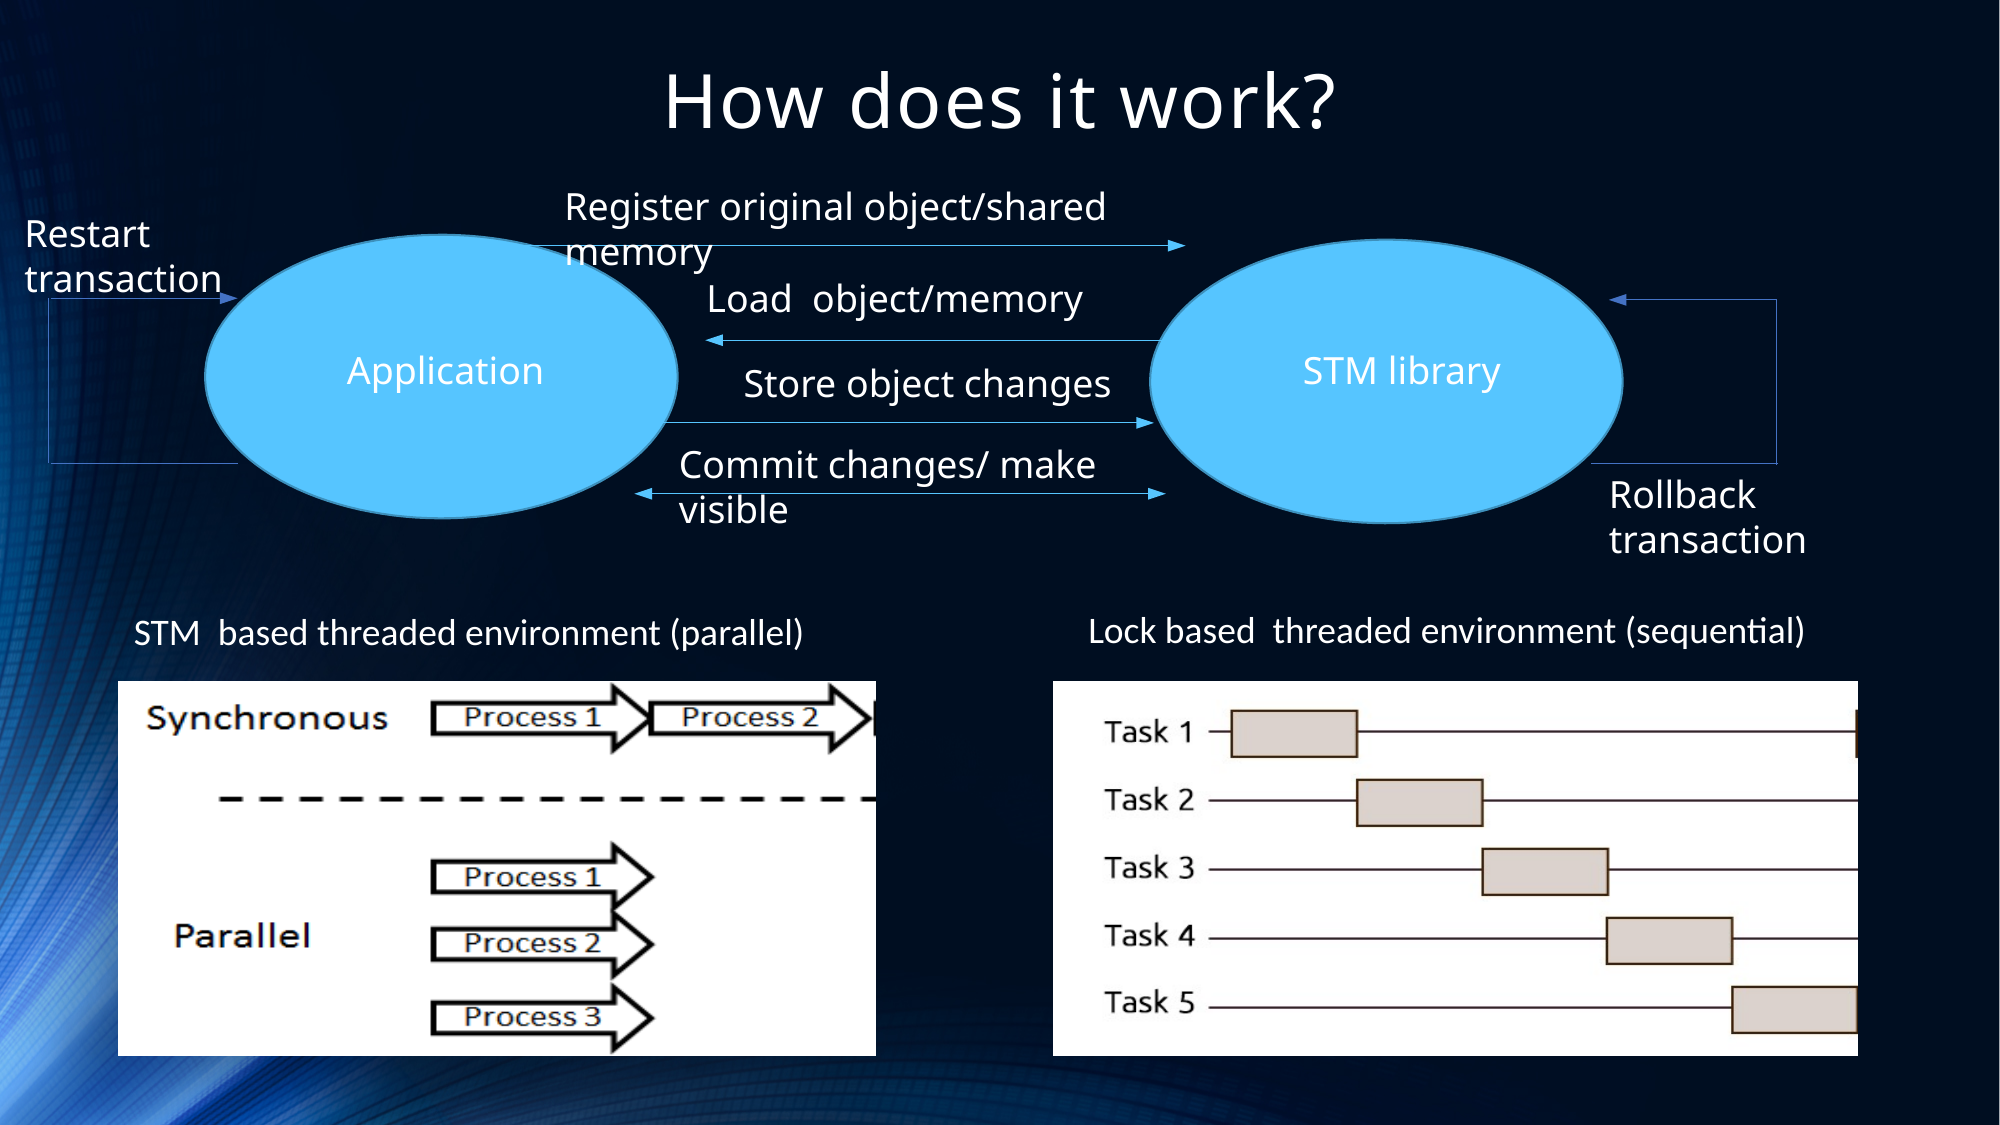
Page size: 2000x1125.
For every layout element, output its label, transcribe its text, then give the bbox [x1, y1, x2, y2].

text_box Rollback transaction [1593, 463, 1972, 524]
text_box STM library [1287, 339, 1525, 401]
text_box [1150, 239, 1623, 524]
picture [118, 681, 876, 1056]
text_box Commit changes/ make visible [663, 433, 1184, 494]
text_box Lock based threaded environment (sequential) [1073, 598, 1858, 660]
text_box Register original object/shared memory [549, 175, 1202, 237]
text_box Store object changes [728, 352, 1133, 413]
text_box Application [331, 339, 569, 401]
text_box STM based threaded environment (parallel) [118, 600, 876, 661]
text_box [205, 234, 678, 519]
text_box Load object/memory [691, 267, 1164, 329]
text_box Restart transaction [9, 202, 346, 264]
picture [1053, 681, 1858, 1056]
title How does it work? [0, 46, 2000, 152]
